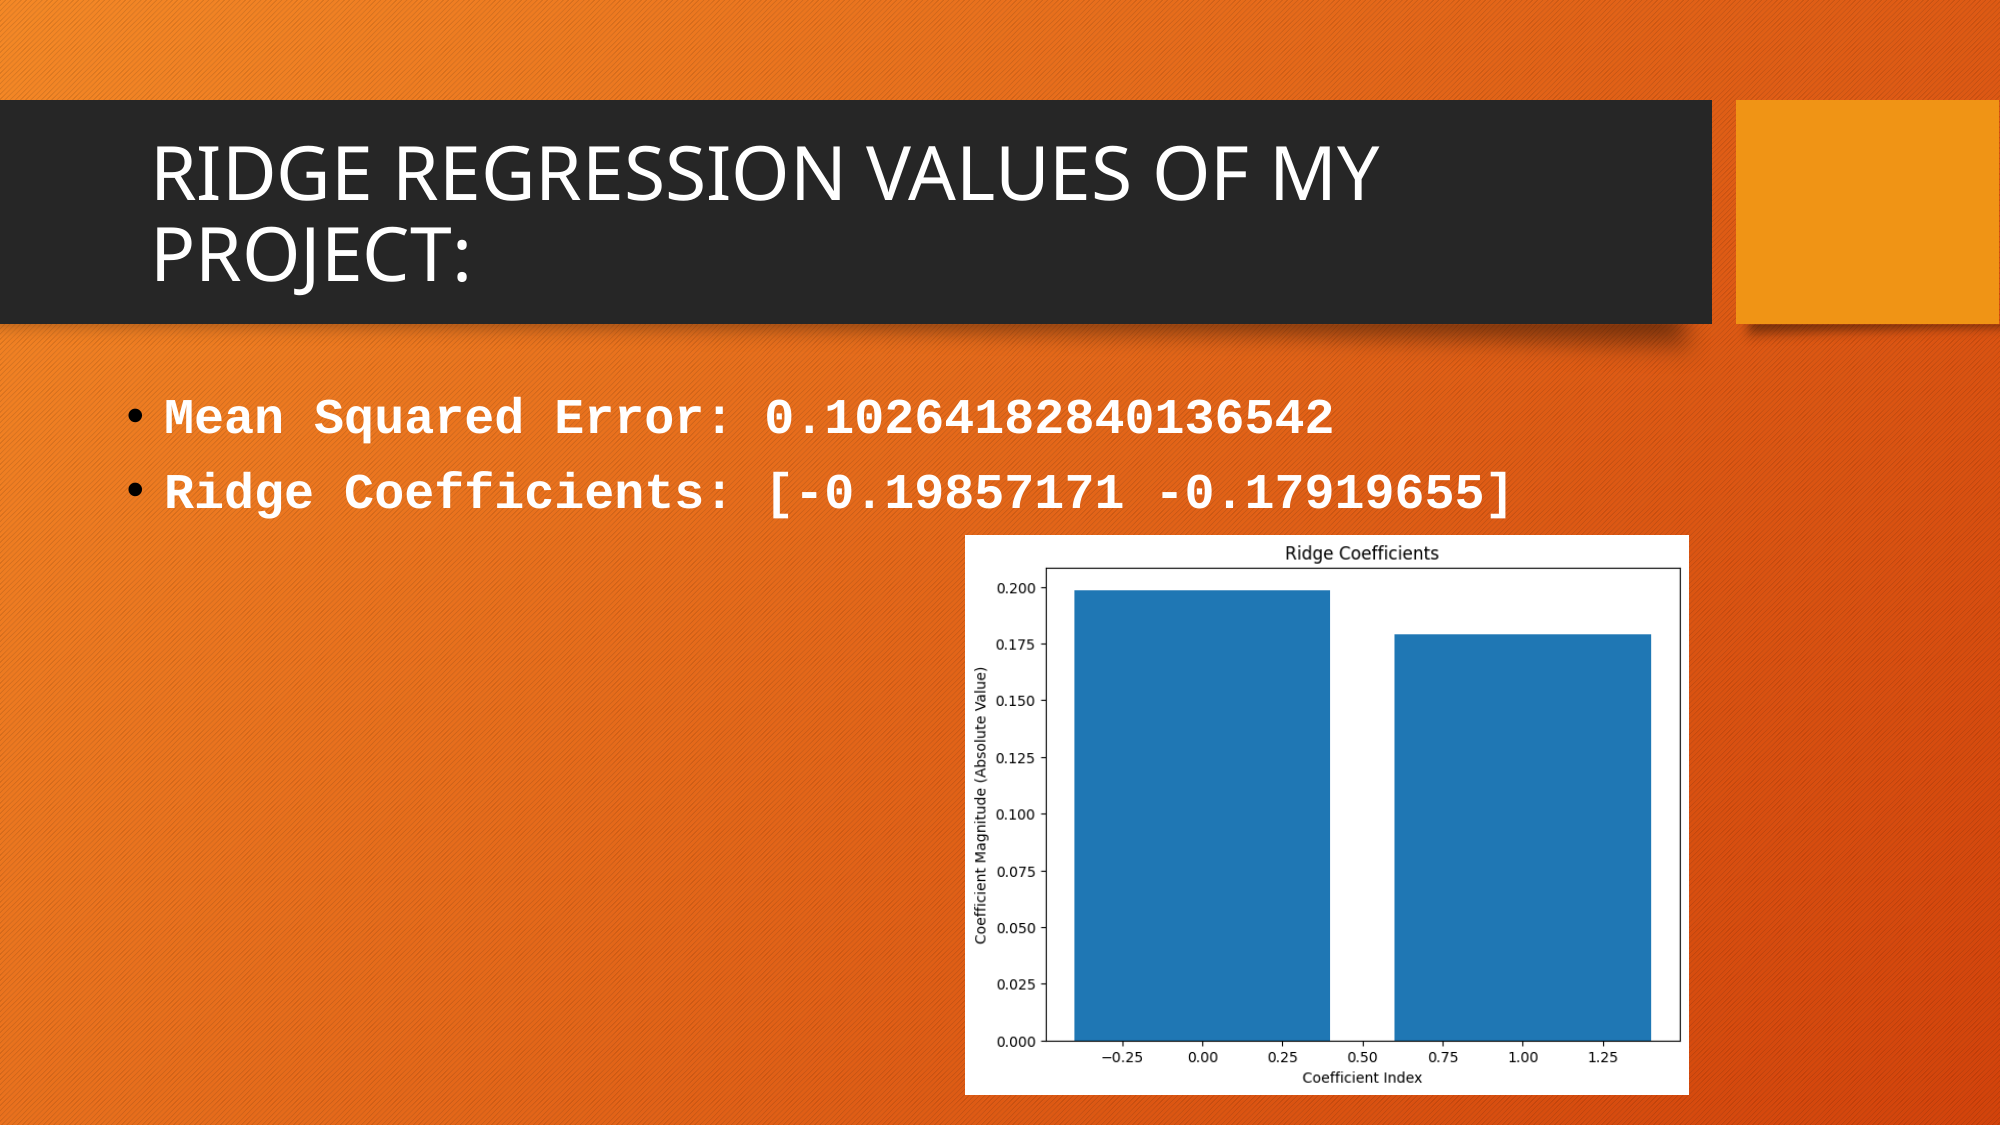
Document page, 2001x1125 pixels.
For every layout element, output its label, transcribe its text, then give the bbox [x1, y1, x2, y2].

list Mean Squared Error: 0.10264182840136542 Ridge Coefficients: [-0.19857171 -0.17919655] [111, 383, 1689, 974]
picture [965, 535, 1689, 1095]
title RIDGE REGRESSION VALUES OF MY PROJECT: [134, 127, 1713, 306]
